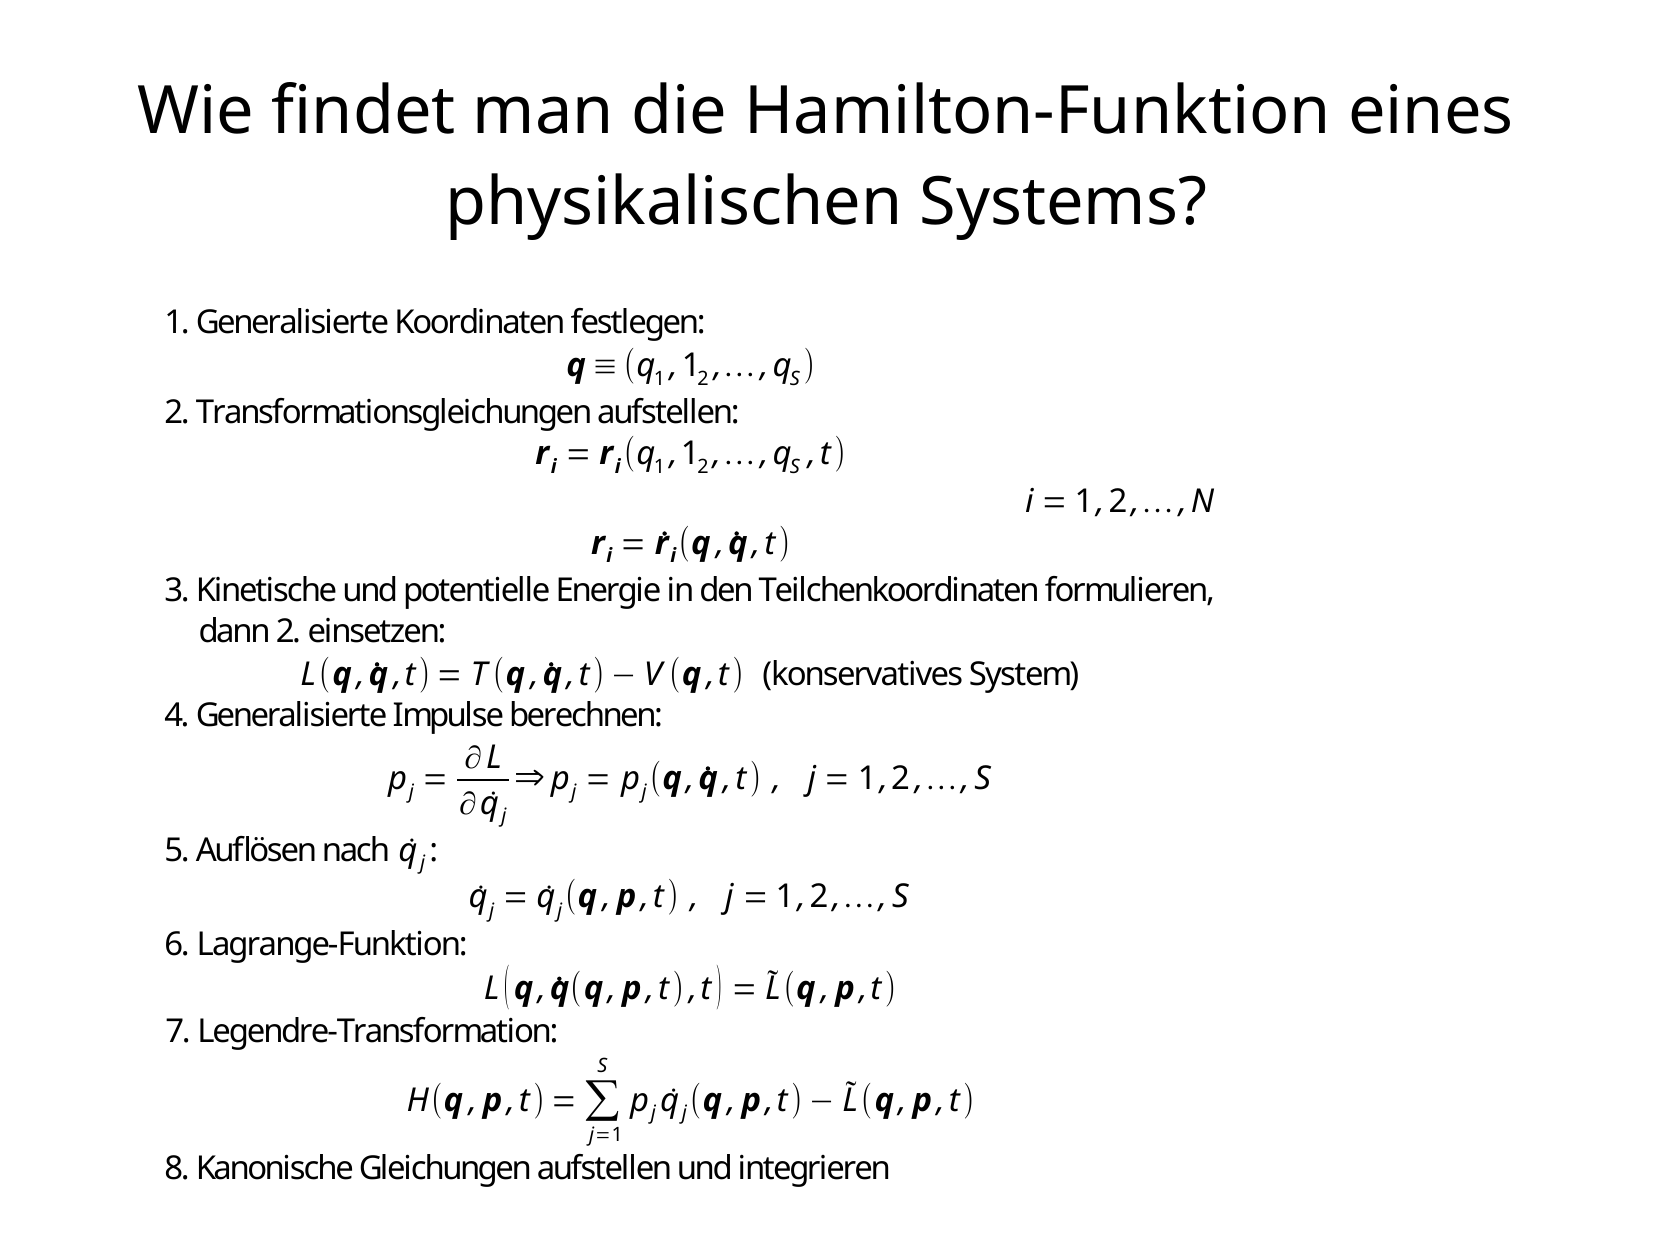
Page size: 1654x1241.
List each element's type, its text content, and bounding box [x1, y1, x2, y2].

title Wie findet man die Hamilton-Funktion eines physikalischen Systems? [82, 49, 1571, 257]
chart [160, 302, 1219, 1189]
